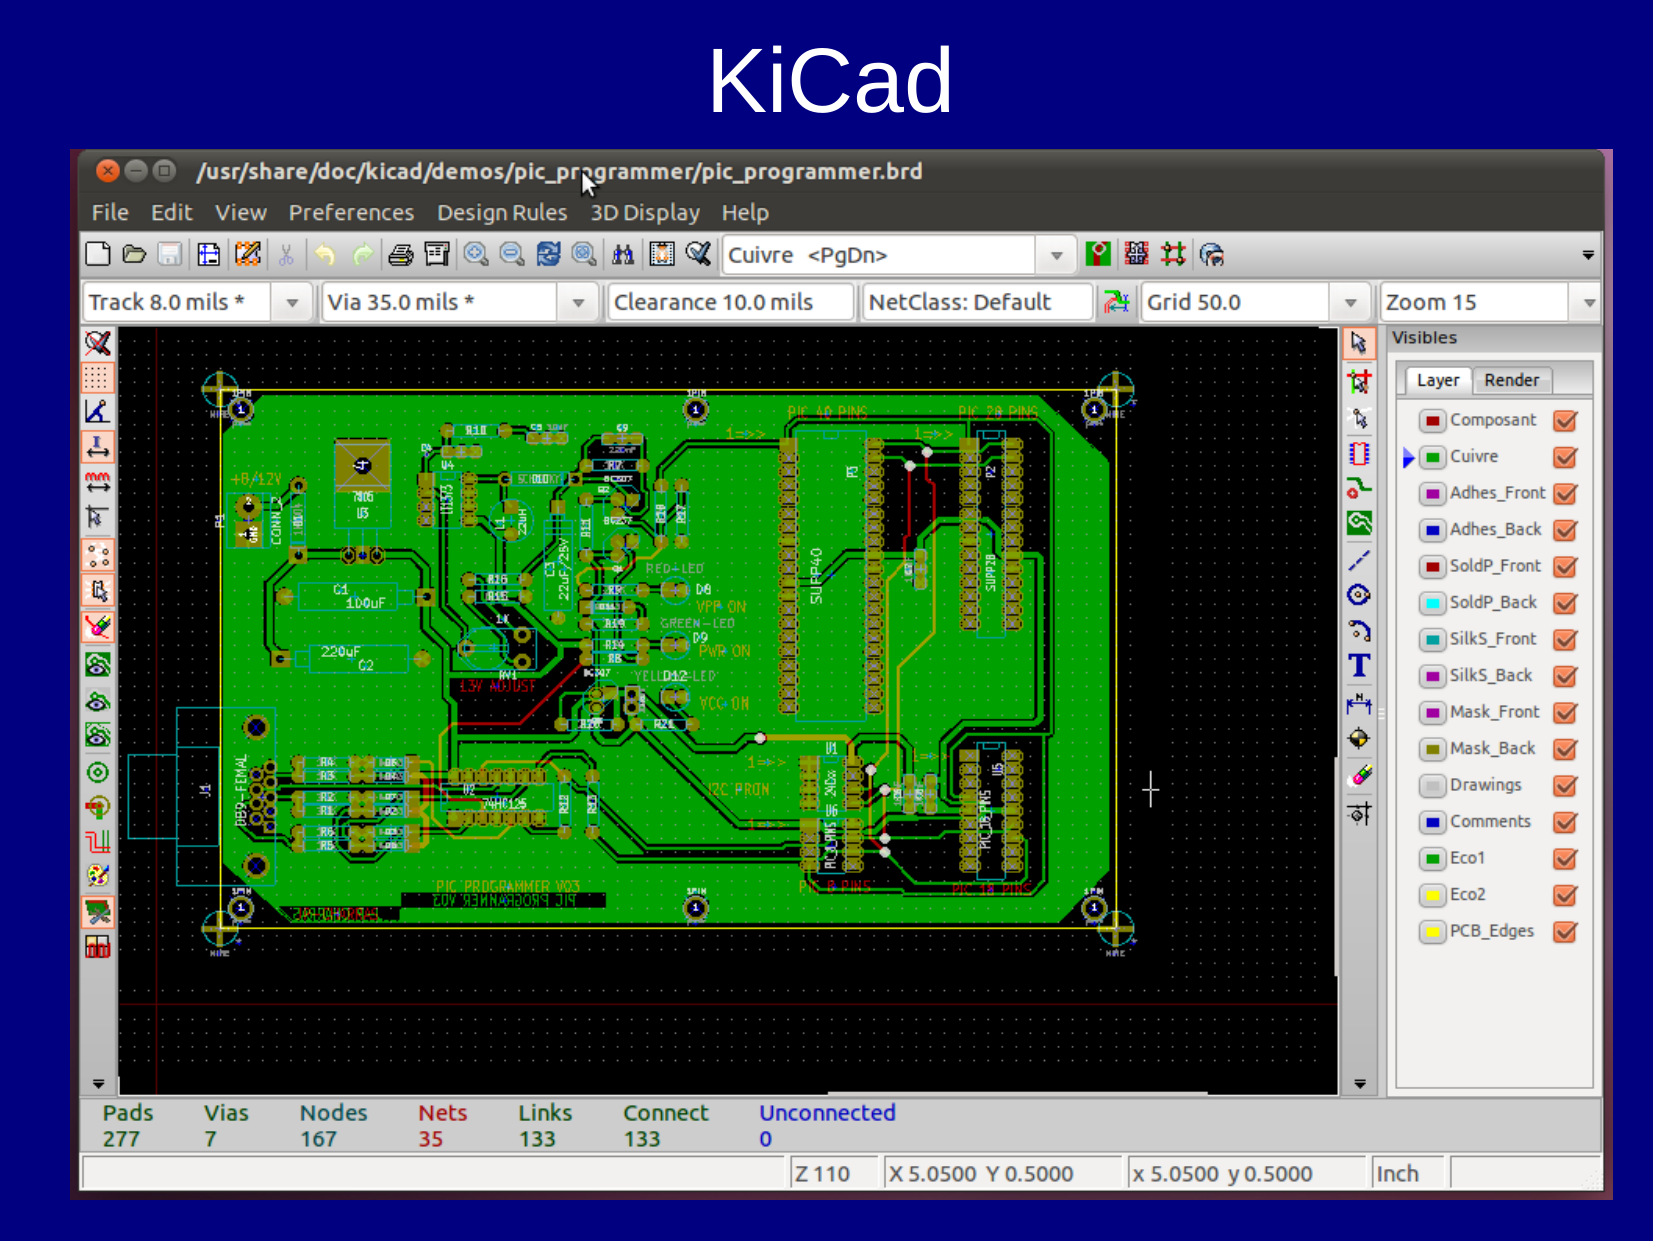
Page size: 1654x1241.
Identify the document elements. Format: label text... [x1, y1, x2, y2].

picture [70, 149, 1613, 1201]
title KiCad [87, 11, 1576, 149]
